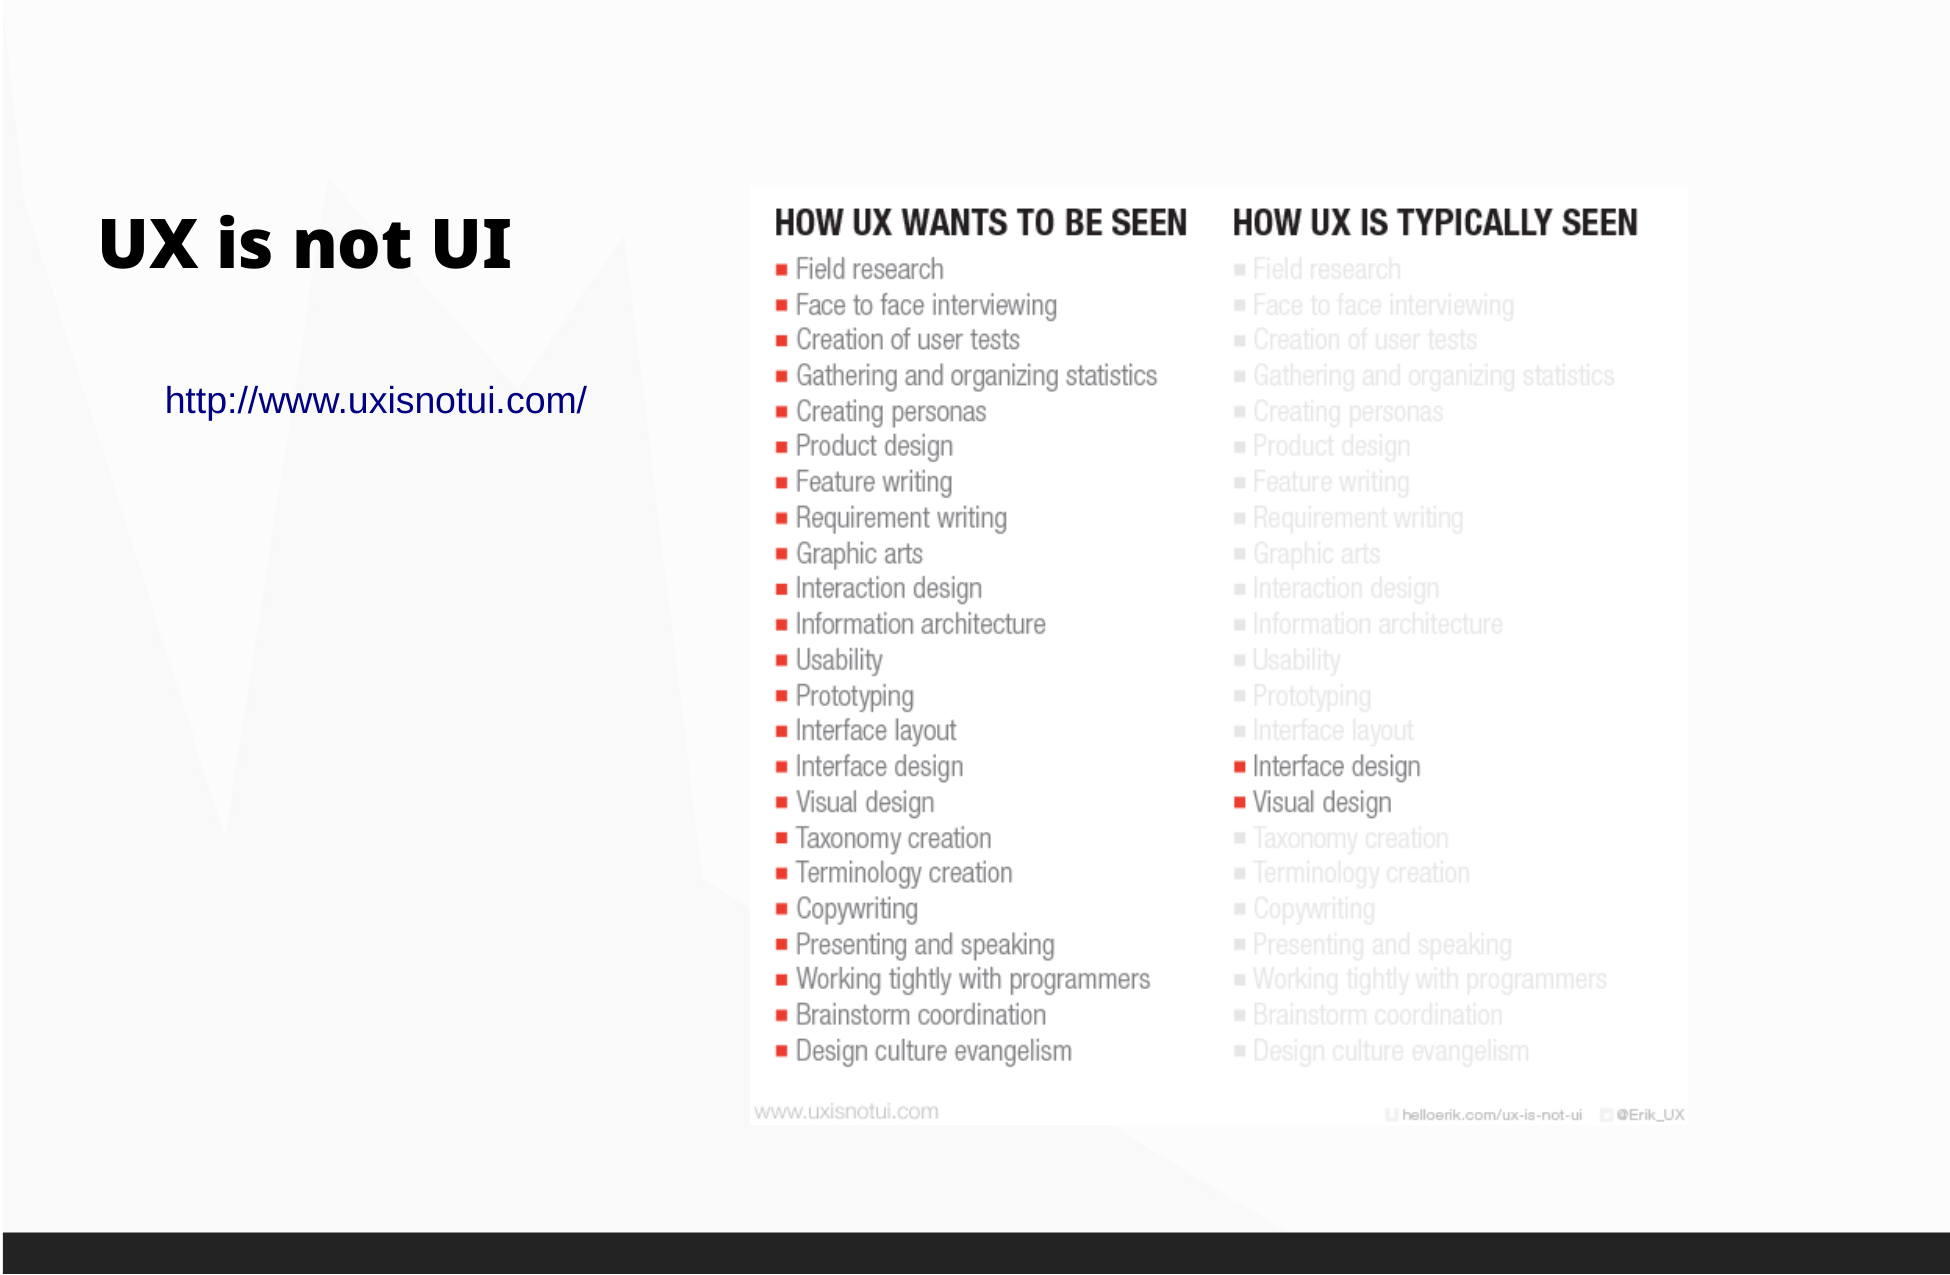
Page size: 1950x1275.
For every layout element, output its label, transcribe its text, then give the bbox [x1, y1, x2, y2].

text_box http://www.uxisnotui.com/ [150, 371, 638, 429]
picture [2, 0, 1950, 1275]
title UX is not UI [97, 135, 1853, 349]
